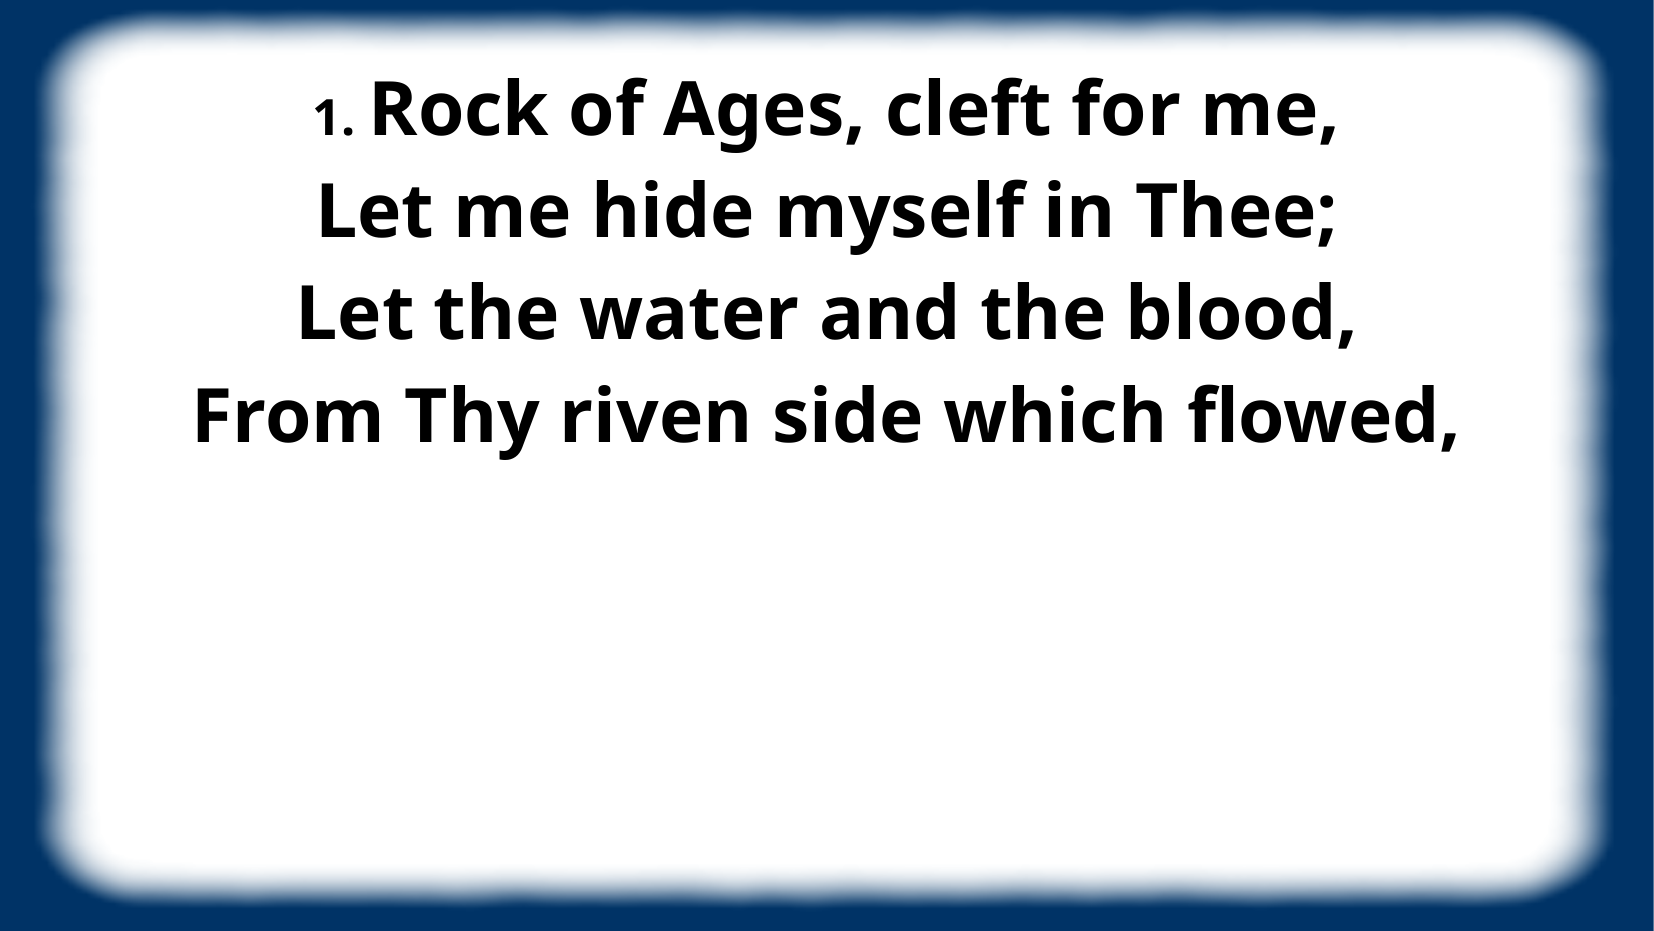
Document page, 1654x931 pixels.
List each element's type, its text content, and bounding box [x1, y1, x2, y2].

picture [0, 0, 1654, 931]
text_box 1. Rock of Ages, cleft for me, Let me hide myself in Thee; Let the water and the blood, From Thy riven side which flowed, [107, 47, 1548, 466]
